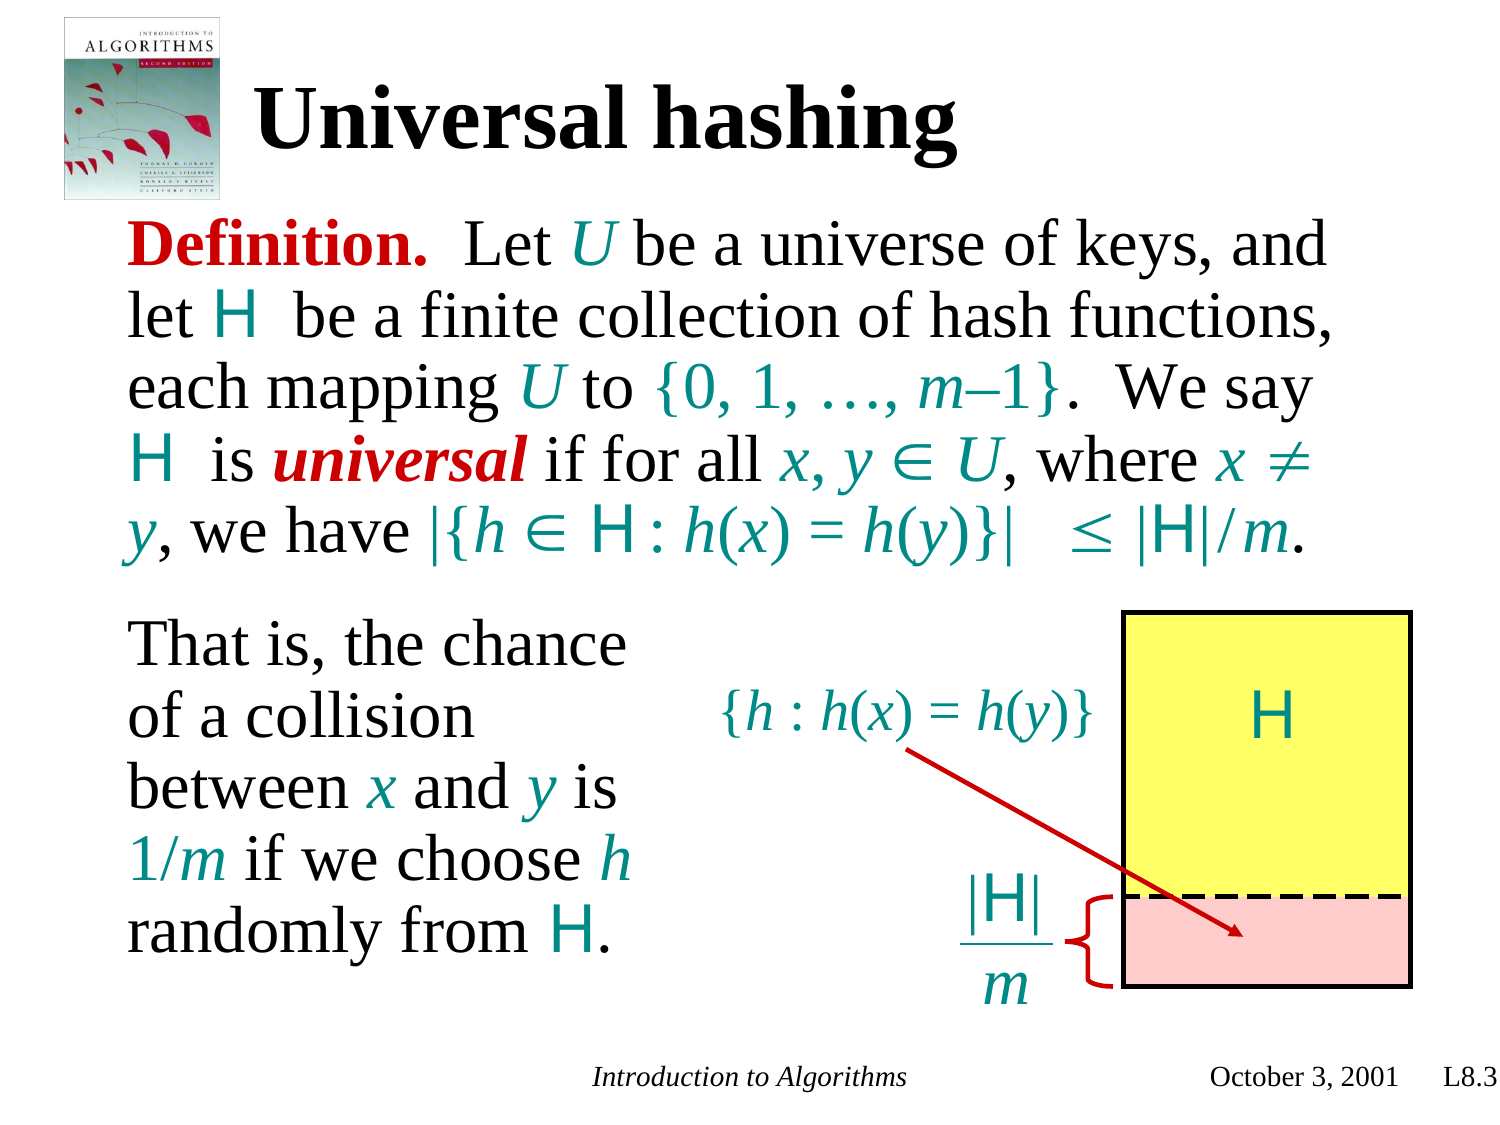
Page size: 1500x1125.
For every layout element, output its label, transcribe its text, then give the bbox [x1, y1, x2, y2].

text_box [1126, 615, 1408, 984]
text_box That is, the chance of a collision between x and y is 1/m if we choose h randomly from H. [112, 599, 703, 976]
text_box {h : h(x) = h(y)} [703, 664, 1113, 751]
text_box H [1233, 664, 1313, 760]
text_box Introduction to Algorithms [577, 1049, 923, 1101]
text_box |H| [952, 847, 1058, 943]
text_box Universal hashing [237, 24, 1476, 213]
text_box Definition. Let U be a universe of keys, and let H be a finite collection of hash functions, each mapping U to {0, 1, …, m–1}. We say H is universal if for all x, y  U, where x  y, we have |{h  H : h(x) = h(y)}|  |H| / m. [112, 199, 1391, 576]
picture [64, 17, 220, 200]
text_box October 3, 2001 L8.<number> [1087, 1049, 1500, 1101]
text_box m [967, 929, 1046, 1026]
